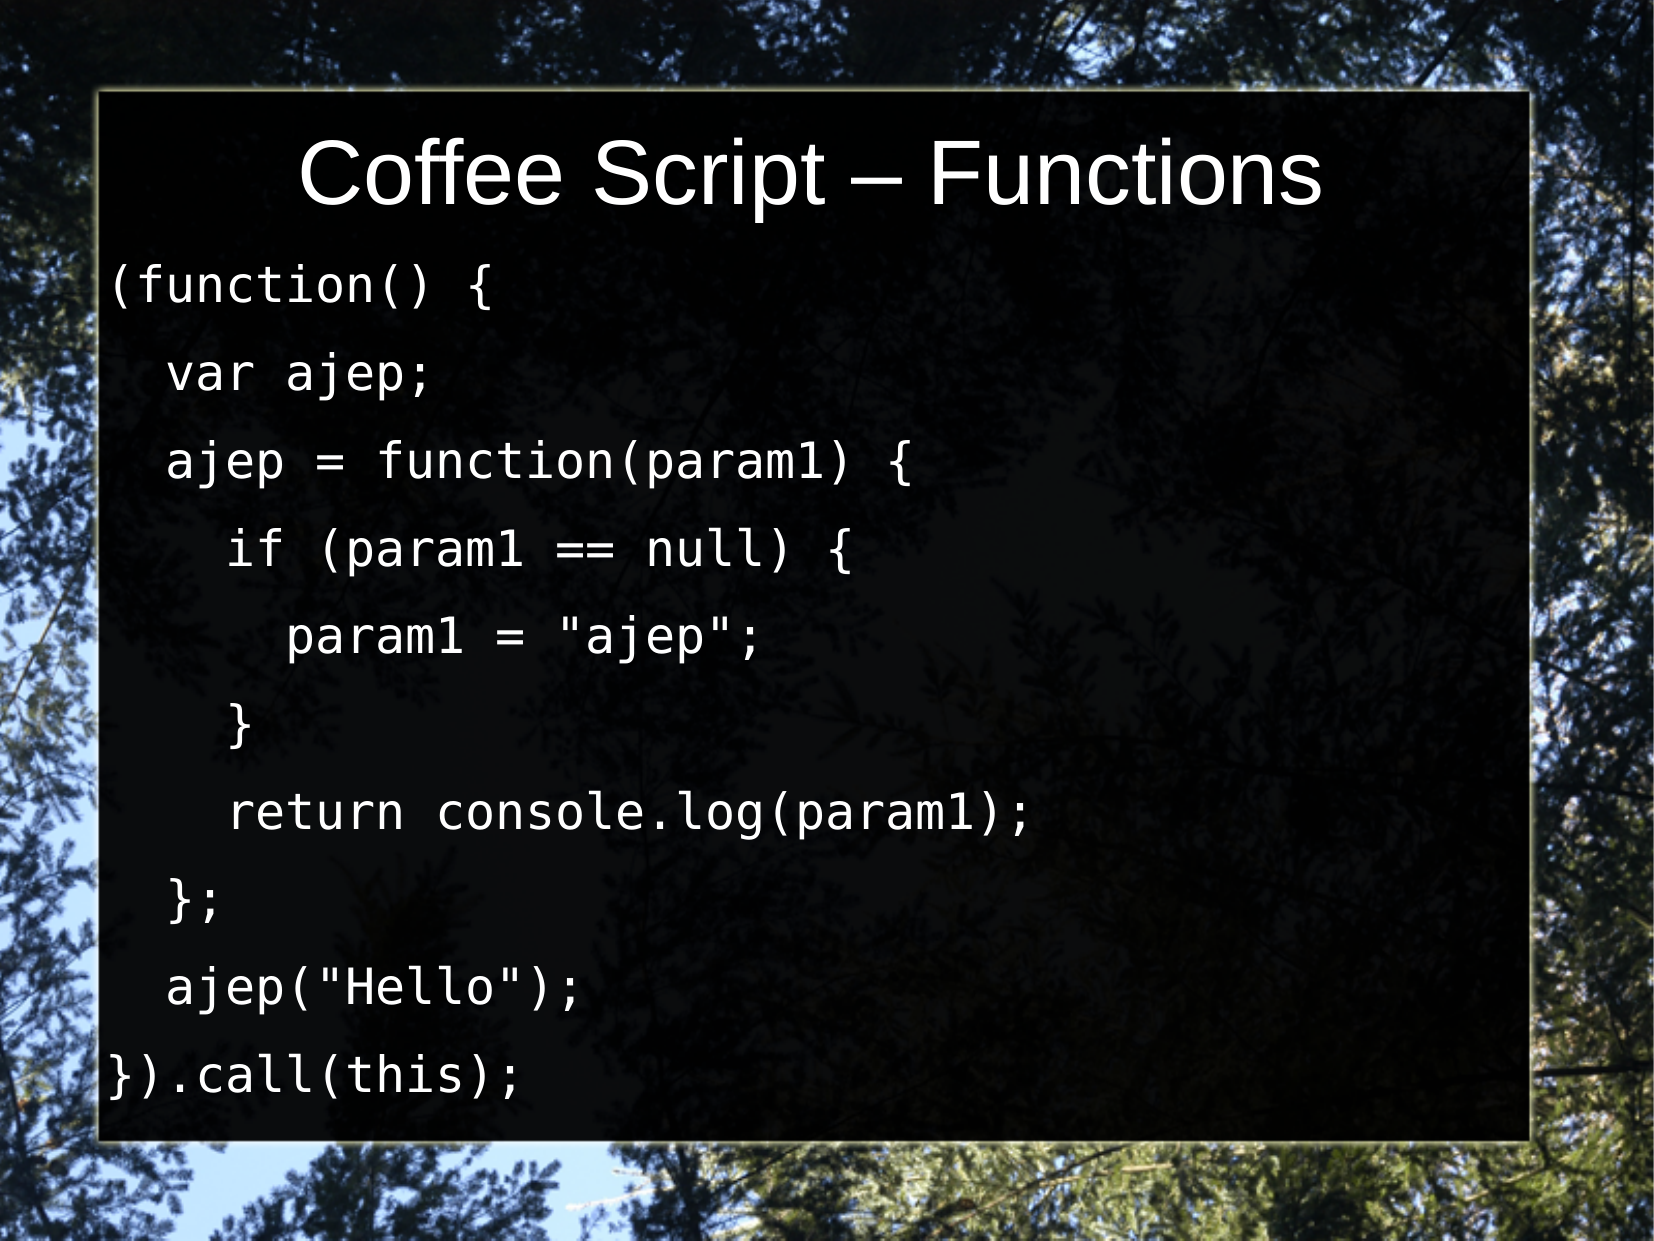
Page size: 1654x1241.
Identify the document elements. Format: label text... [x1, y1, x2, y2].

picture [0, 0, 1654, 1241]
title Coffee Script – Functions [88, 88, 1536, 257]
list (function() { var ajep; ajep = function(param1) { if (param1 == null) { param1 = "ajep"; } return console.log(param1); }; ajep("Hello"); }).call(this); [105, 256, 1486, 1192]
